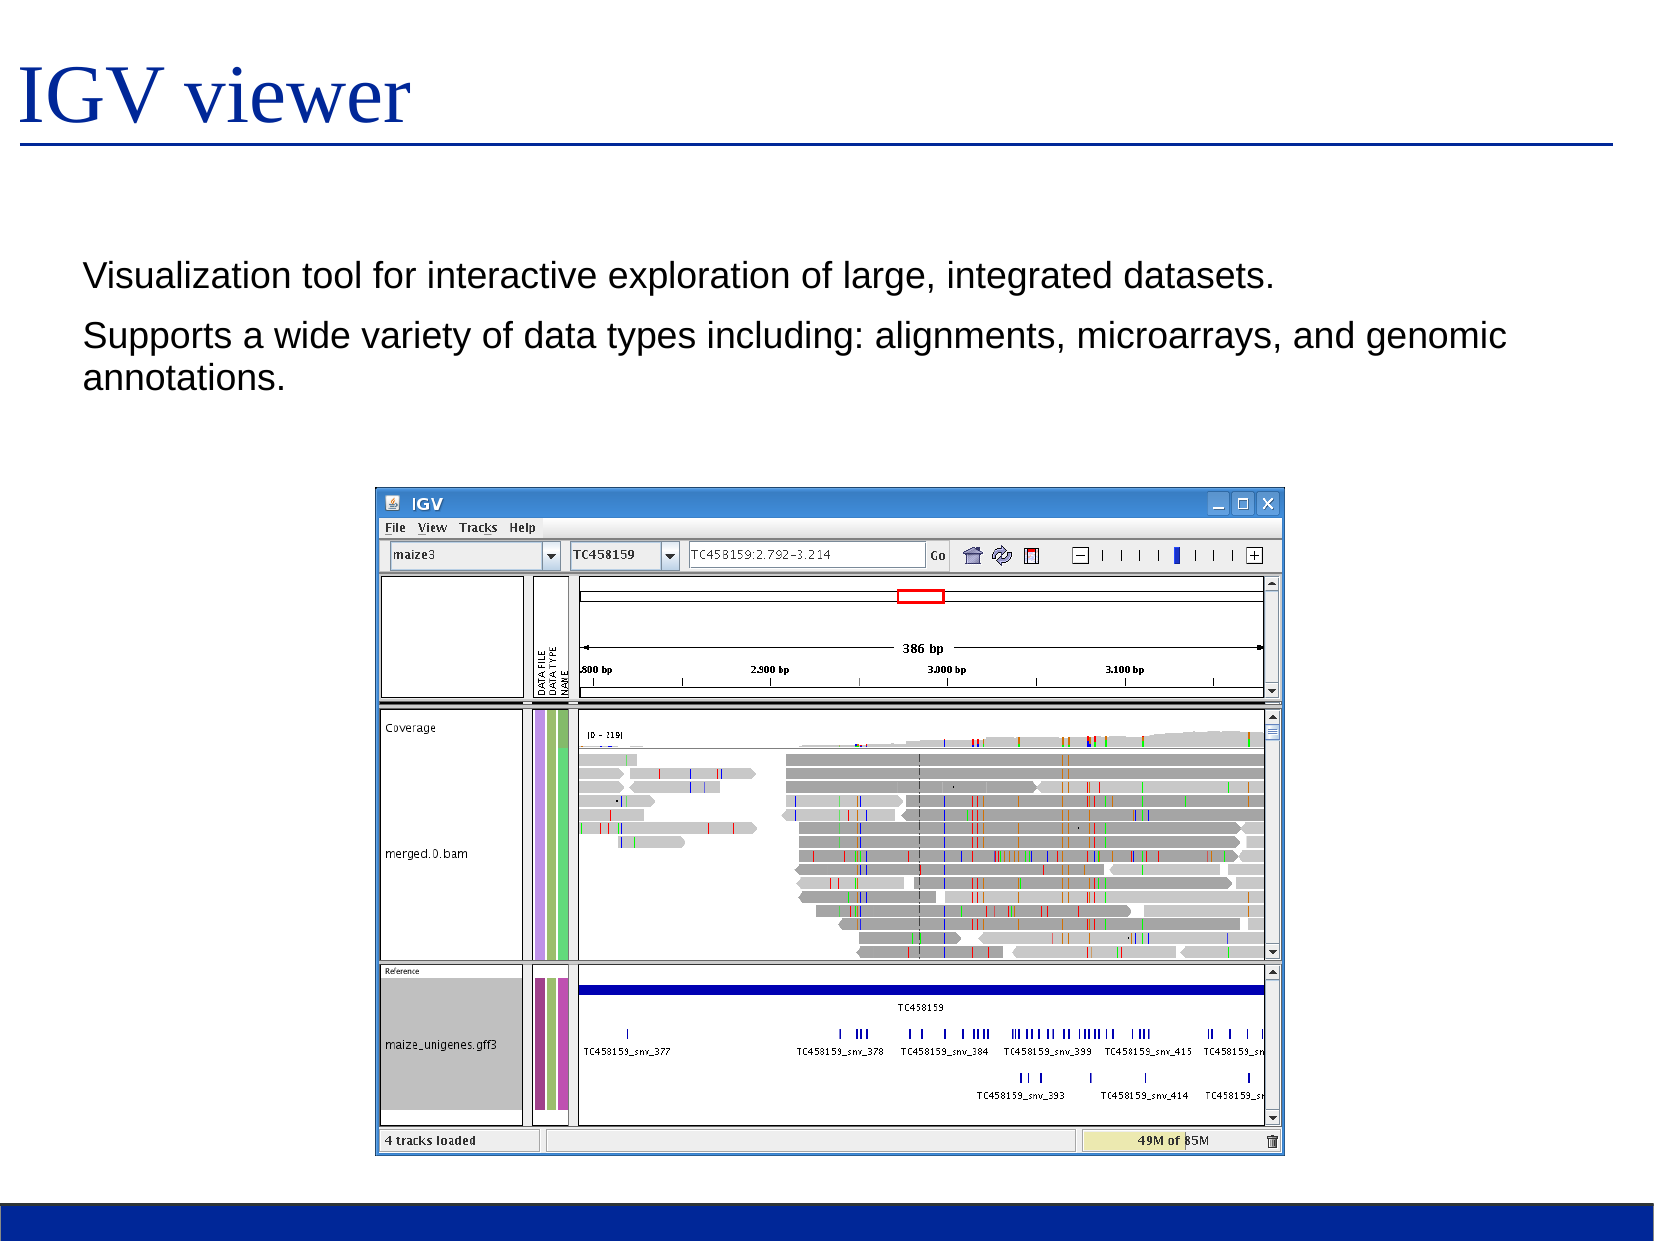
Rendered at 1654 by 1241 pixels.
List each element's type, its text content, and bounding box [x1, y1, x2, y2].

list Visualization tool for interactive exploration of large, integrated datasets. Supports a wide variety of data types including: alignments, microarrays, and genomic annotations. [82, 254, 1571, 1074]
picture [375, 487, 1285, 1156]
title IGV viewer [17, 0, 1589, 198]
